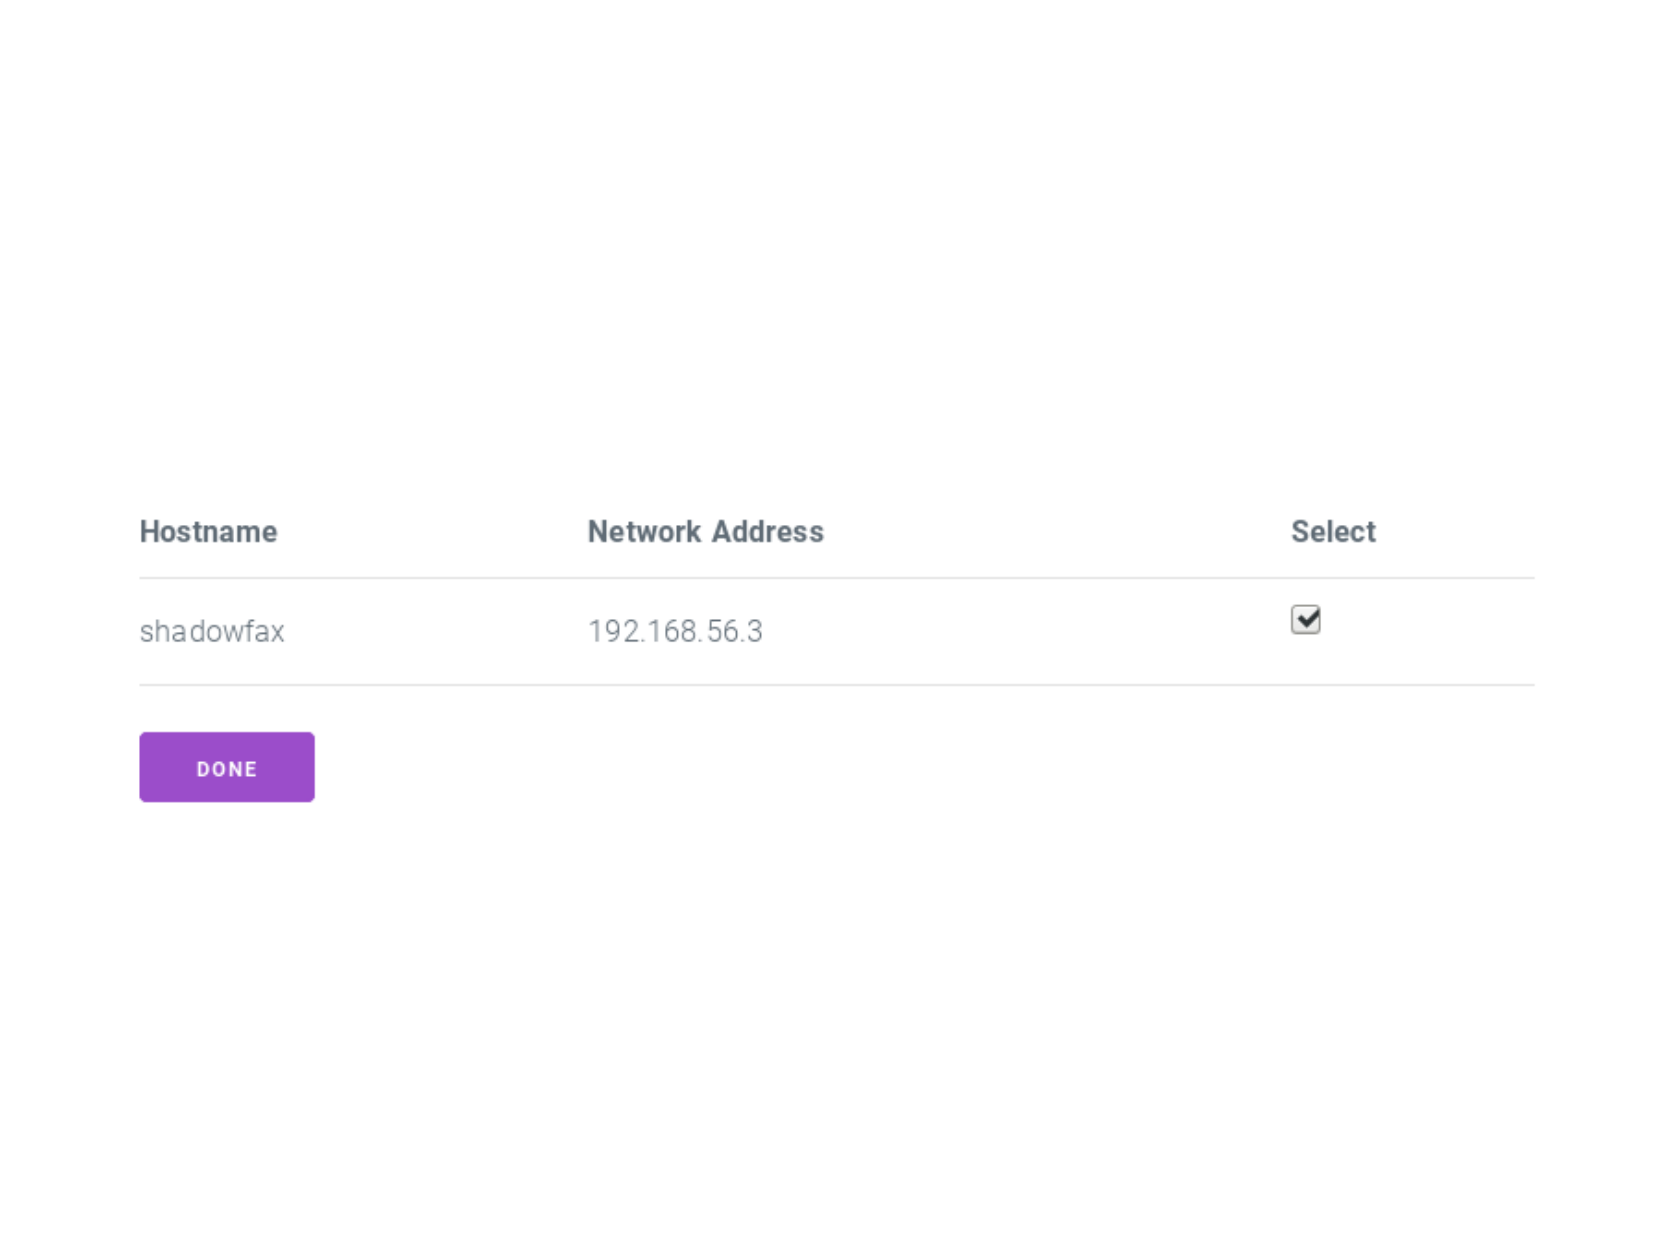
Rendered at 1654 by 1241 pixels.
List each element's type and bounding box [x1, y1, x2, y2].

picture [100, 466, 1559, 845]
